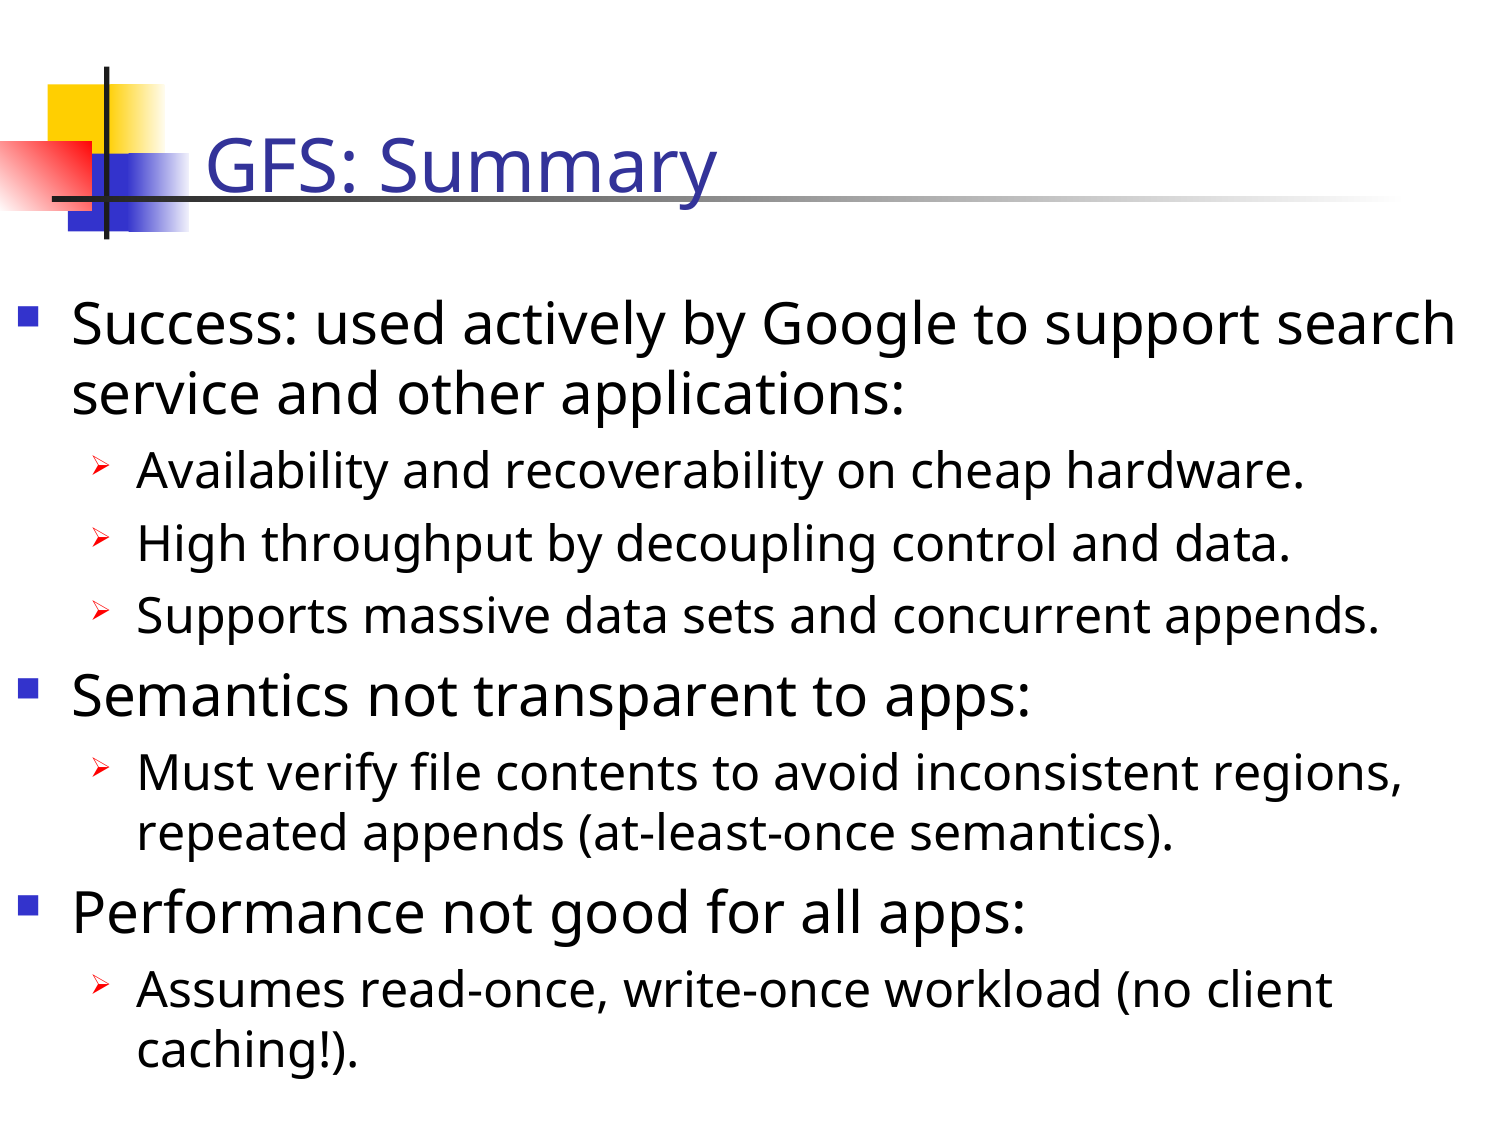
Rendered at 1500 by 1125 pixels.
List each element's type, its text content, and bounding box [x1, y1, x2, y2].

text_box Success: used actively by Google to support search service and other applications: Availability and recoverability on cheap hardware. High throughput by decoupling control and data. Supports massive data sets and concurrent appends. Semantics not transparent to apps: Must verify file contents to avoid inconsistent regions, repeated appends (at-least-once semantics). Performance not good for all apps: Assumes read-once, write-once workload (no client caching!). [0, 278, 1500, 1090]
text_box GFS: Summary [189, 77, 1468, 216]
